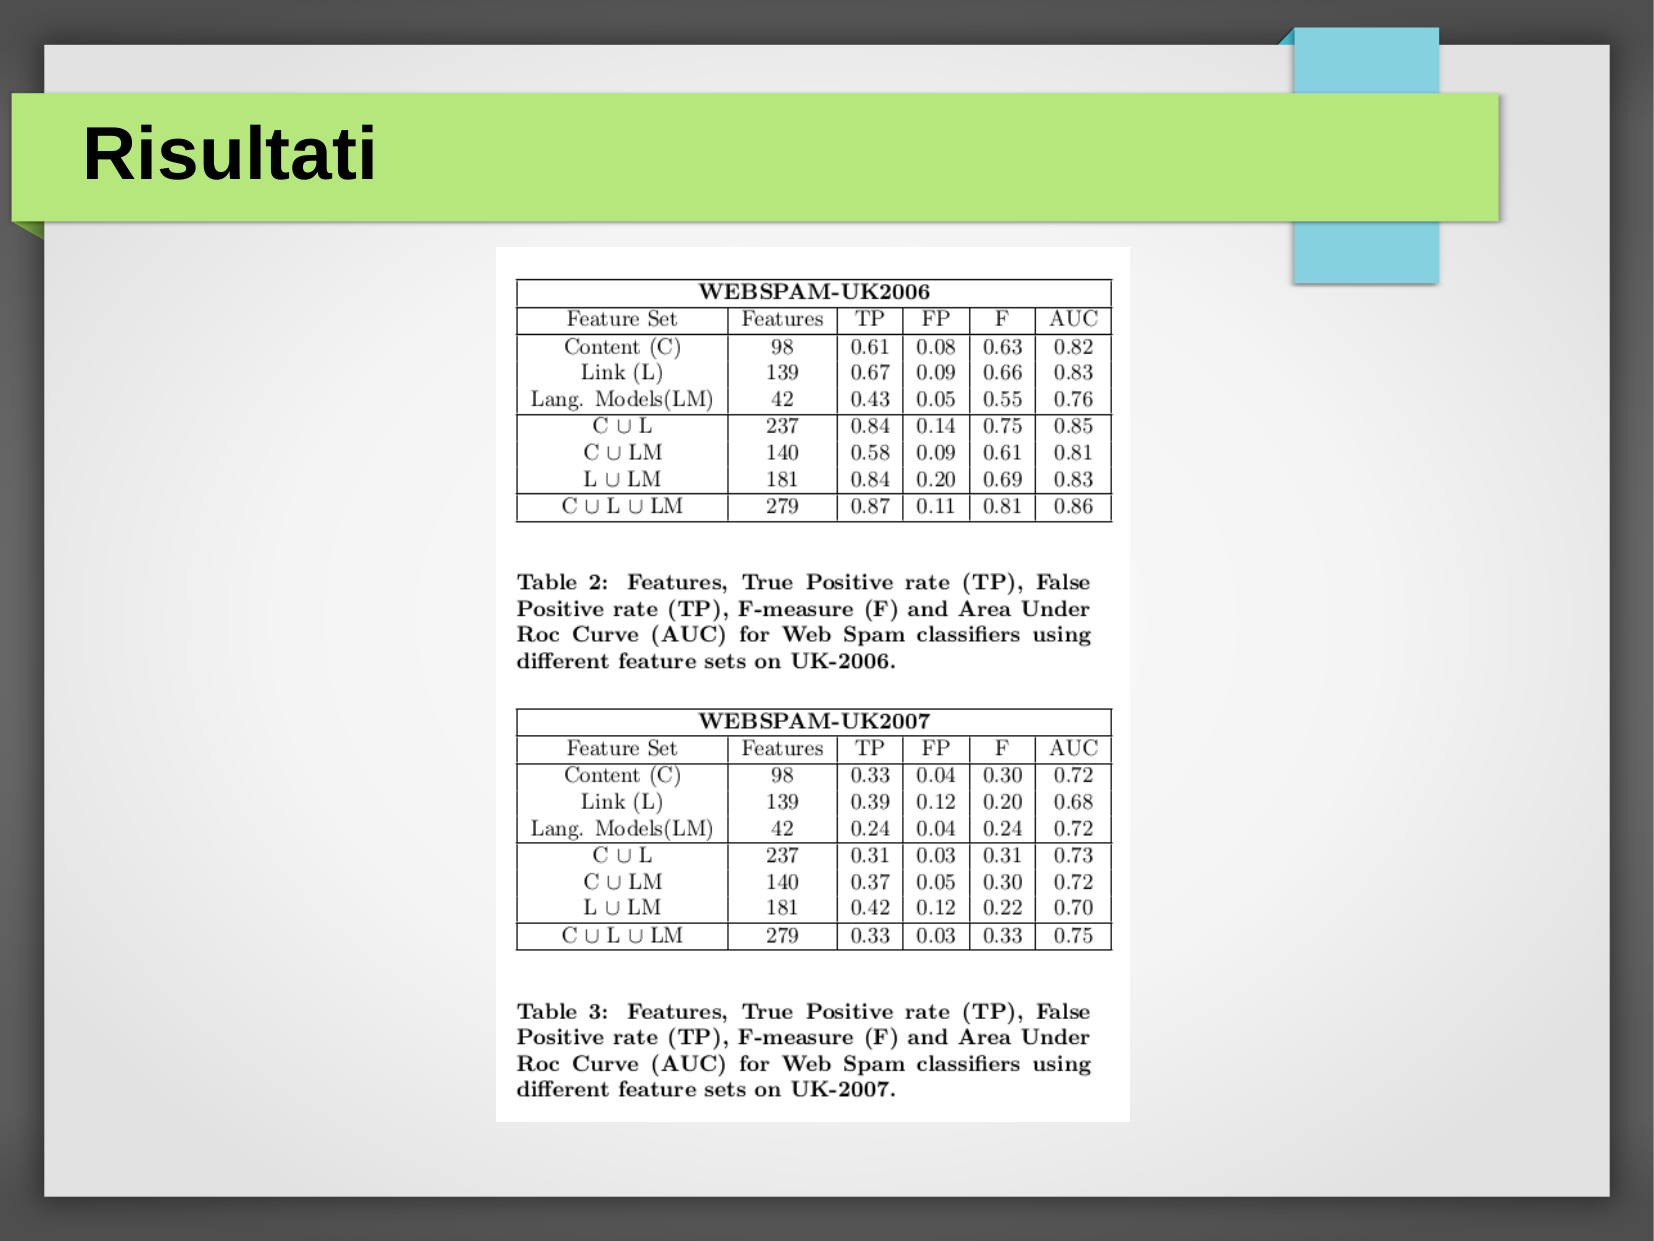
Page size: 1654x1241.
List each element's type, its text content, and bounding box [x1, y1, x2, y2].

title Risultati [82, 94, 1264, 213]
picture [0, 0, 1654, 1241]
